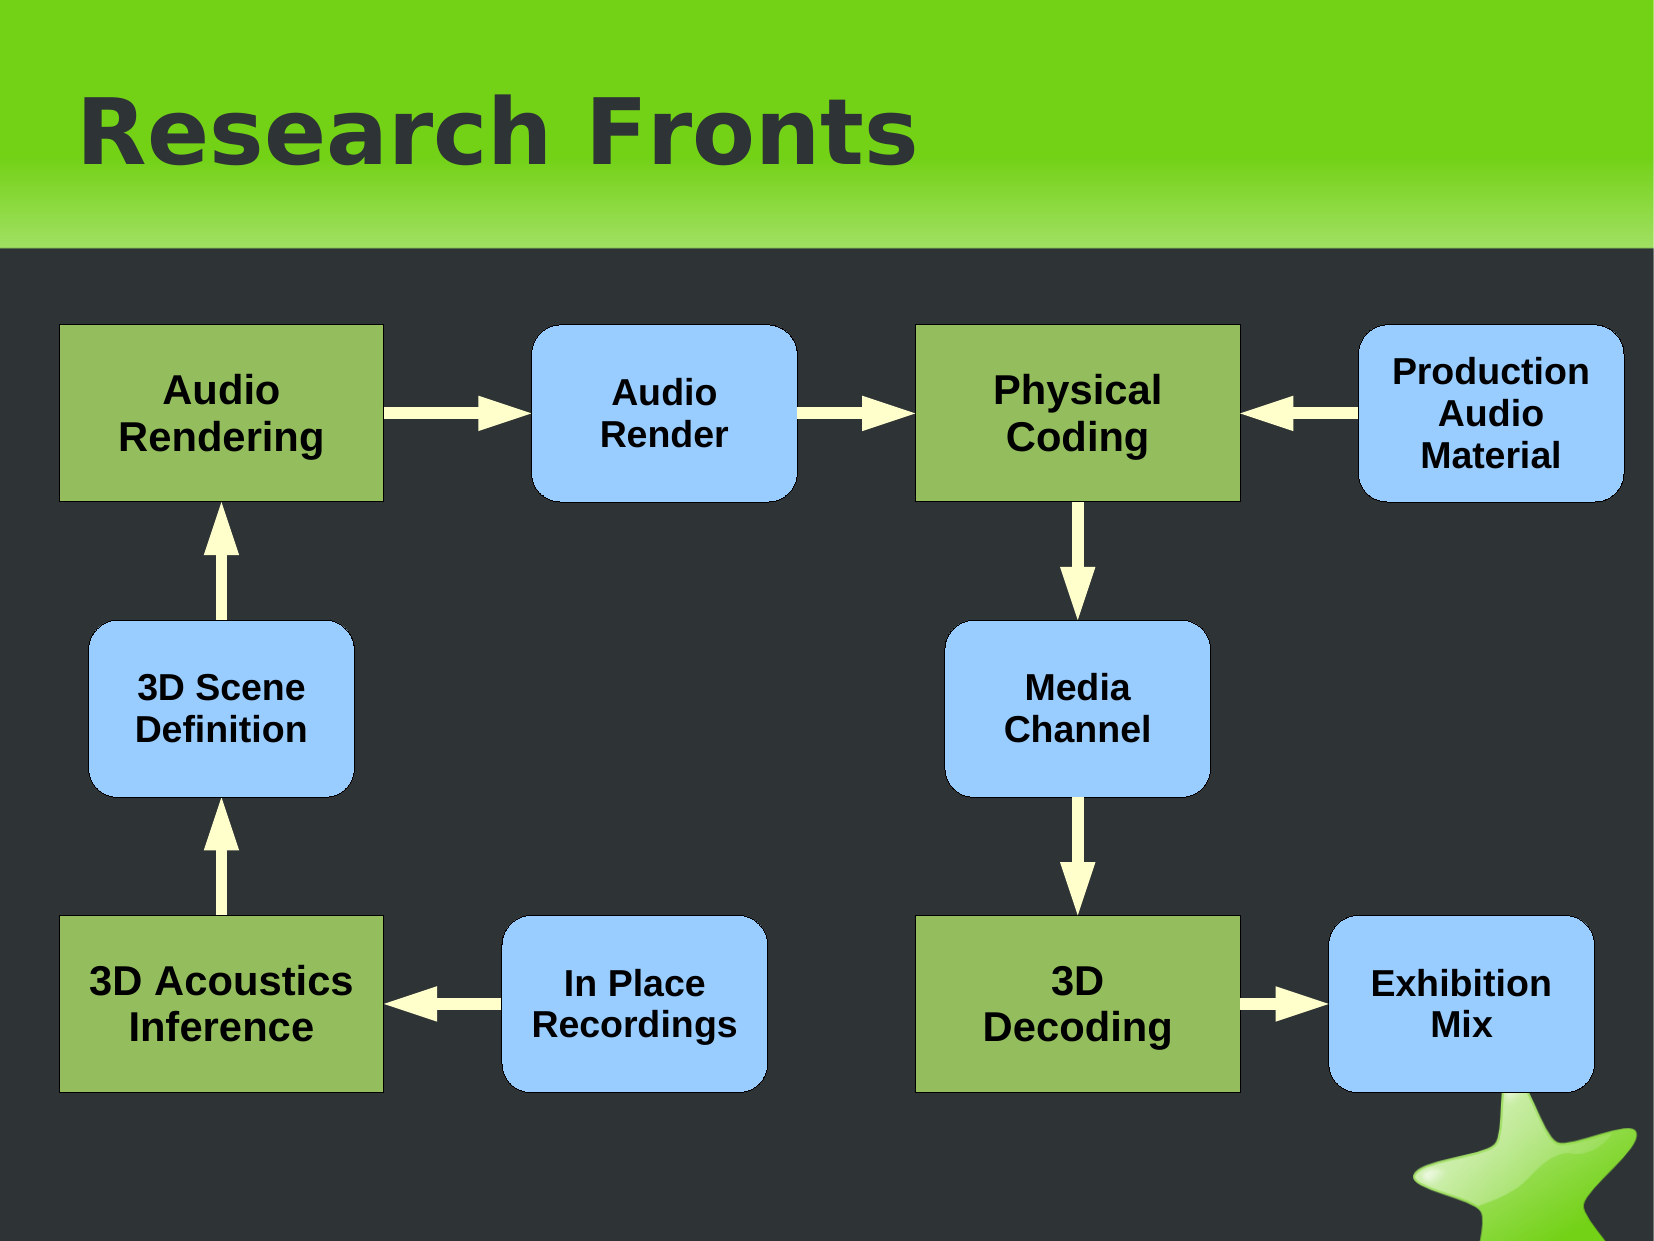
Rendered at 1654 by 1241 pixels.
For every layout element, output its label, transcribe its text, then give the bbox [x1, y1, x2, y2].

text_box 3D Scene Definition [88, 620, 355, 798]
text_box Production Audio Material [1358, 324, 1625, 503]
text_box Media Channel [944, 620, 1211, 798]
picture [0, 0, 1654, 1241]
text_box 3D Acoustics Inference [59, 915, 384, 1093]
text_box Audio Render [531, 324, 798, 503]
text_box In Place Recordings [501, 915, 768, 1093]
text_box Audio Rendering [59, 324, 384, 502]
text_box Exhibition Mix [1328, 915, 1595, 1093]
title Research Fronts [76, 29, 1565, 237]
text_box Physical Coding [915, 324, 1241, 502]
text_box 3D Decoding [915, 915, 1241, 1093]
